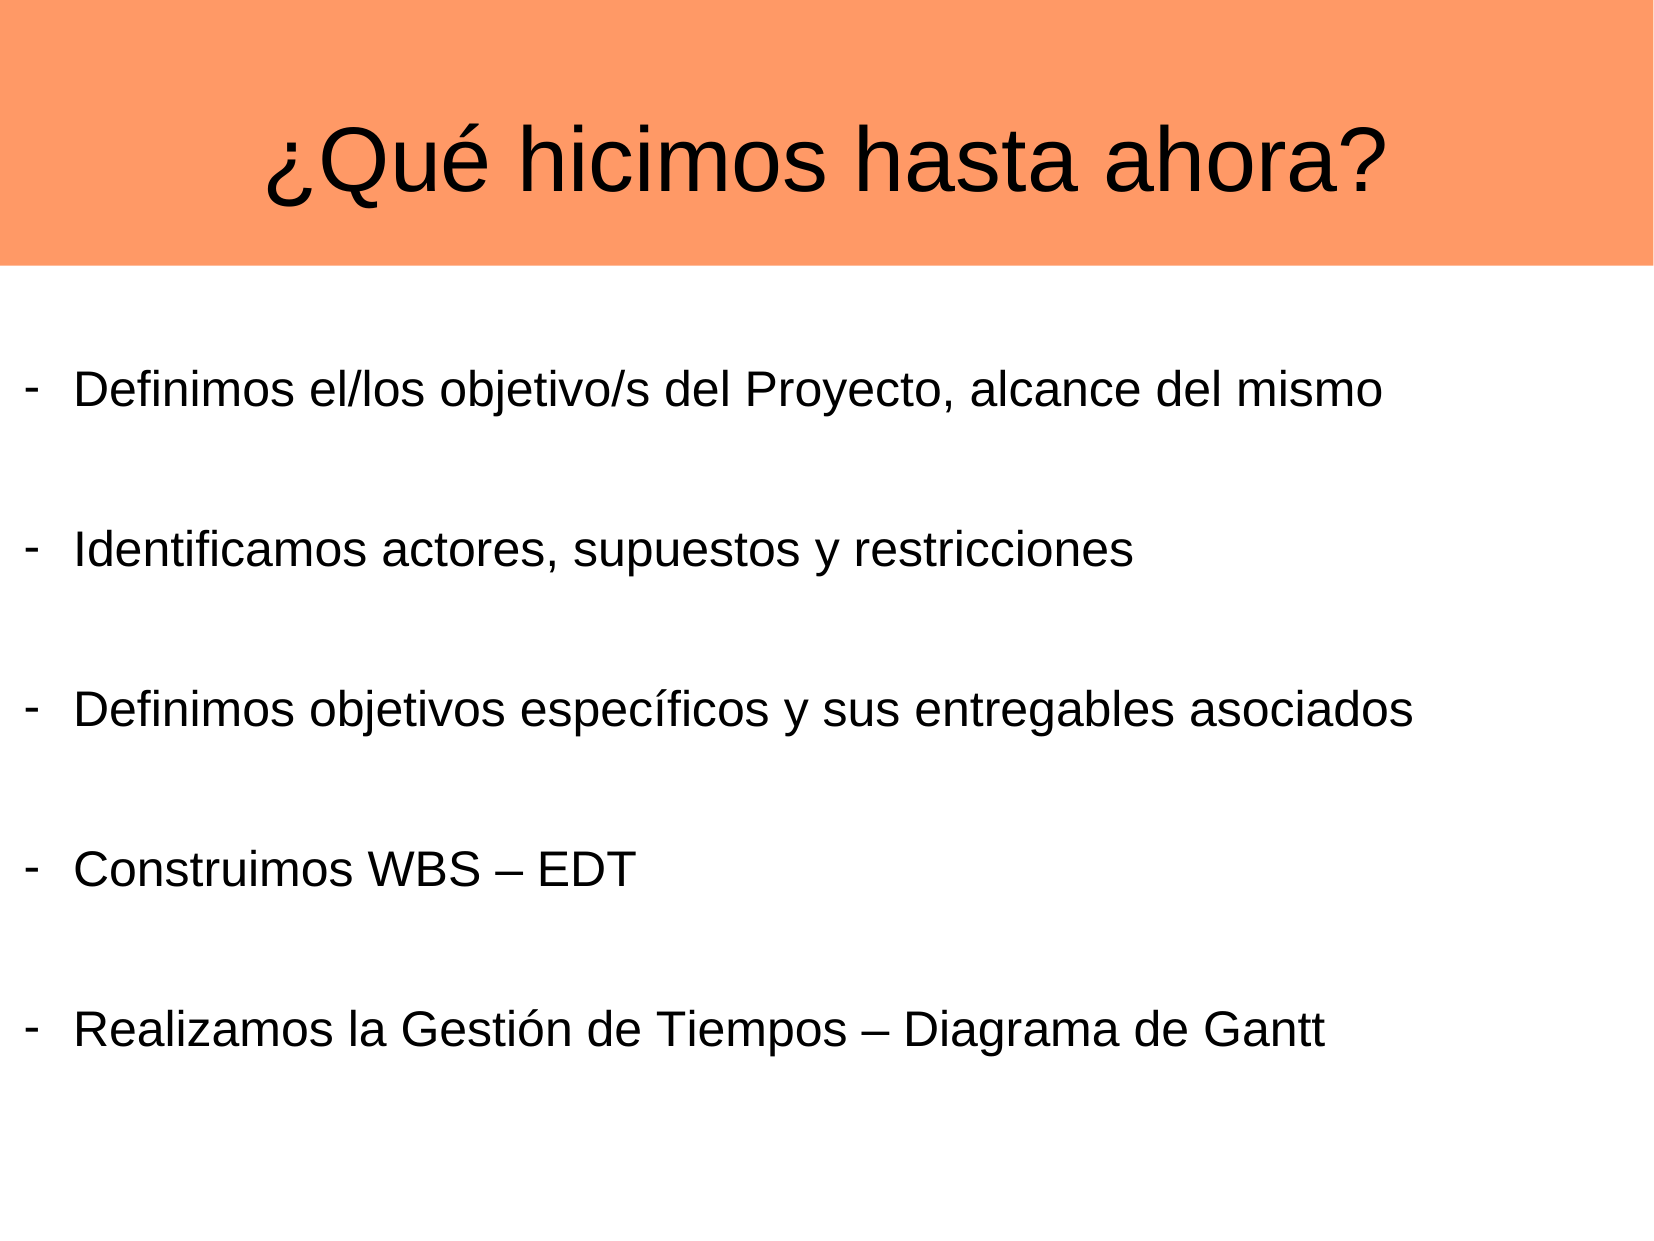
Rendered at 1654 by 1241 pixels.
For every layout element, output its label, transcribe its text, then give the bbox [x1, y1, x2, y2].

text_box [0, 0, 1654, 266]
text_box Definimos el/los objetivo/s del Proyecto, alcance del mismo Identificamos actores, supuestos y restricciones Definimos objetivos específicos y sus entregables asociados Construimos WBS – EDT Realizamos la Gestión de Tiempos – Diagrama de Gantt [23, 366, 1630, 1241]
text_box ¿Qué hicimos hasta ahora? [82, 49, 1571, 257]
